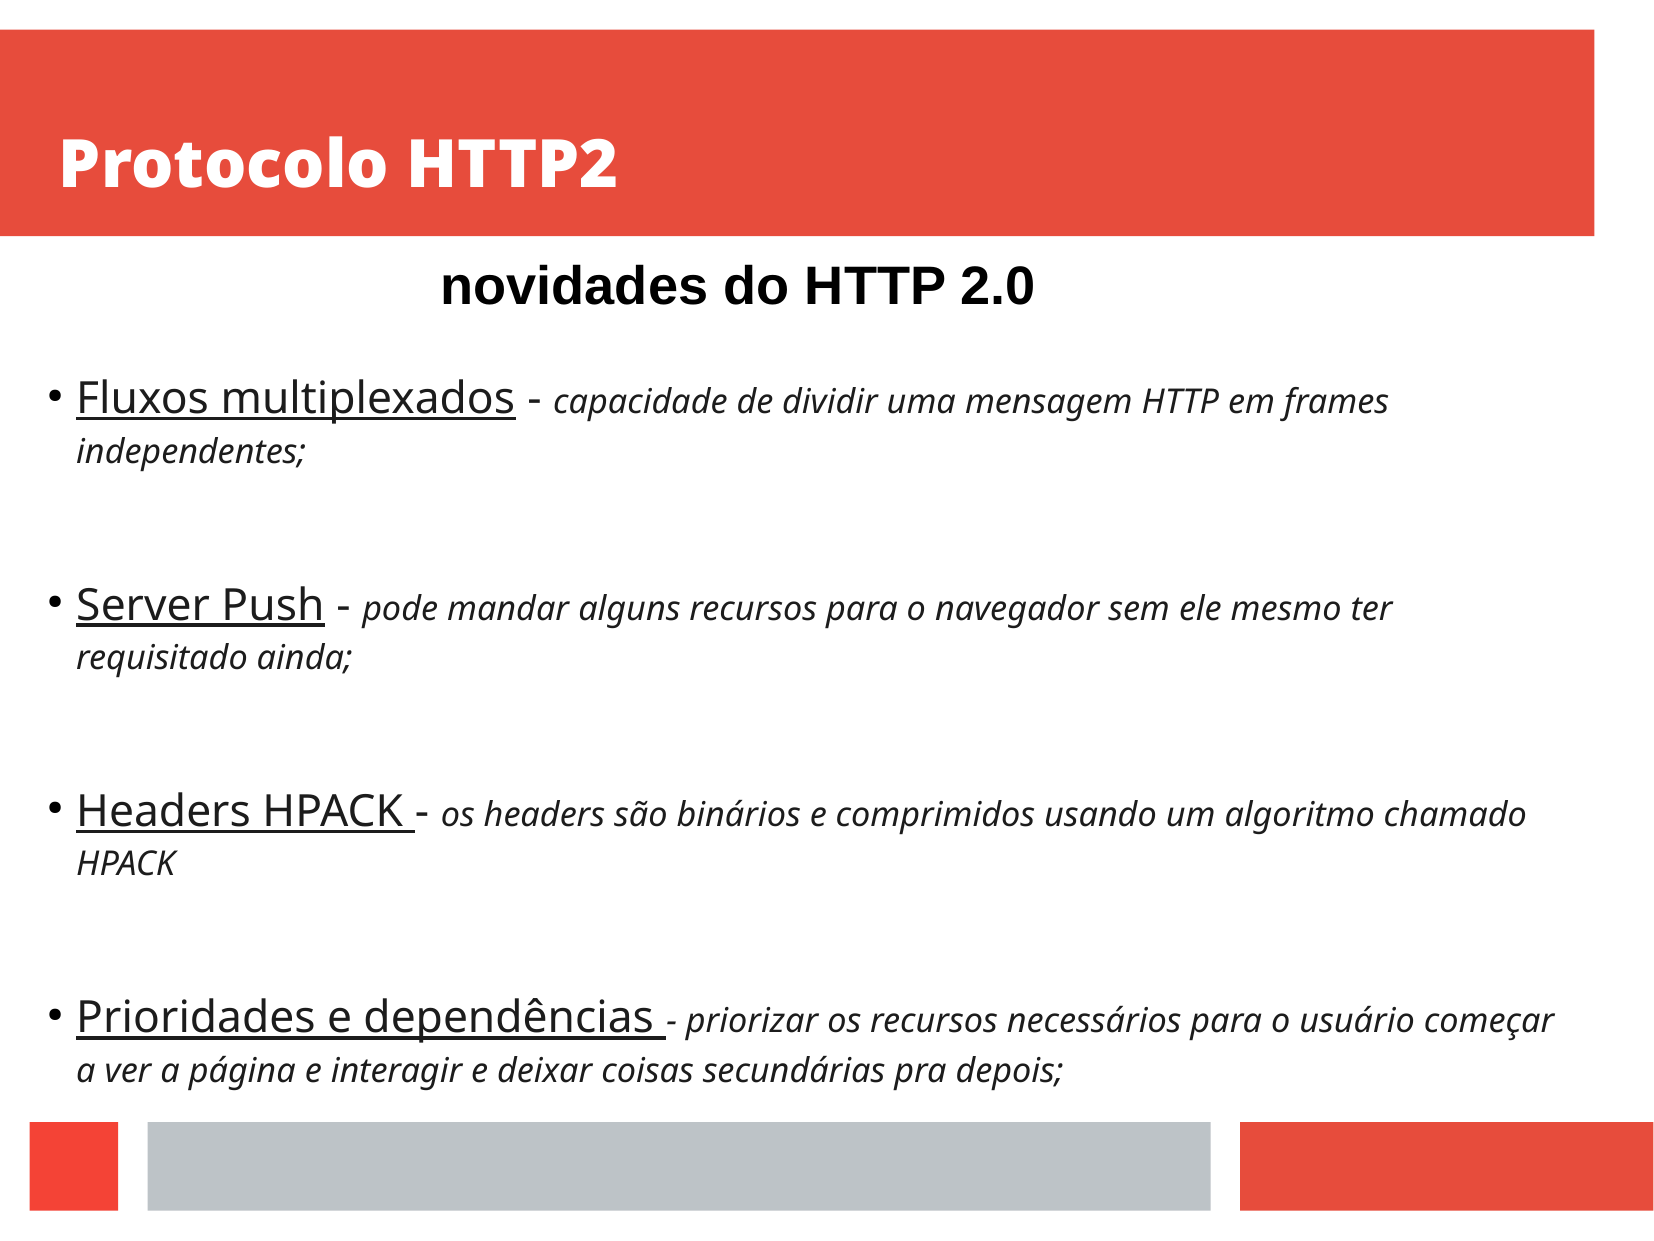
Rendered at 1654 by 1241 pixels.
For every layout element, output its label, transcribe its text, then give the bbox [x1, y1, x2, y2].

title Protocolo HTTP2 [59, 59, 1595, 207]
text_box novidades do HTTP 2.0 [425, 248, 1088, 324]
list Fluxos multiplexados - capacidade de dividir uma mensagem HTTP em frames independentes; Server Push - pode mandar alguns recursos para o navegador sem ele mesmo ter requisitado ainda; Headers HPACK - os headers são binários e comprimidos usando um algoritmo chamado HPACK Prioridades e dependências - priorizar os recursos necessários para o usuário começar a ver a página e interagir e deixar coisas secundárias pra depois; [47, 366, 1565, 1093]
